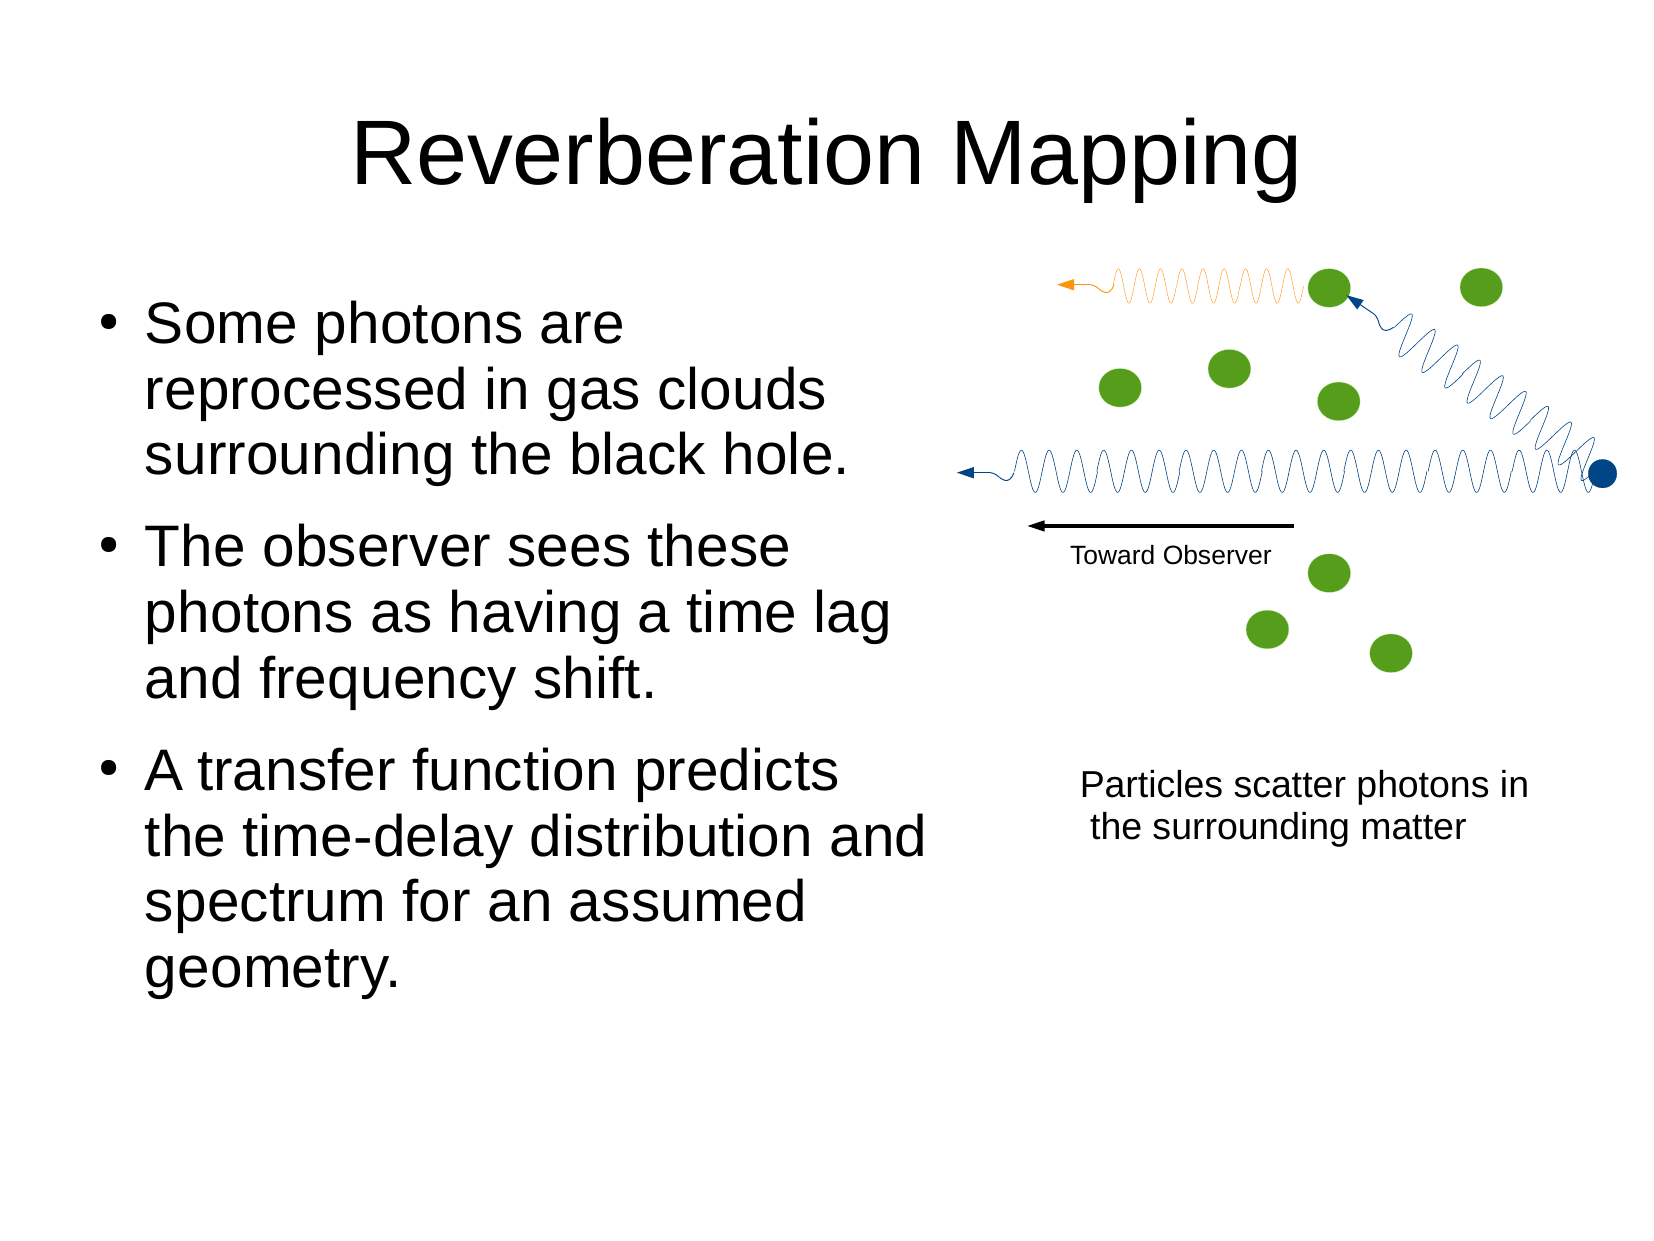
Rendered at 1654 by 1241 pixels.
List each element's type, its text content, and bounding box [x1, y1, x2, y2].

list Some photons are reprocessed in gas clouds surrounding the black hole. The observer sees these photons as having a time lag and frequency shift. A transfer function predicts the time-delay distribution and spectrum for an assumed geometry. [82, 290, 931, 1010]
title Reverberation Mapping [82, 49, 1571, 257]
chart [956, 255, 1617, 736]
text_box Particles scatter photons in the surrounding matter [1065, 756, 1545, 856]
